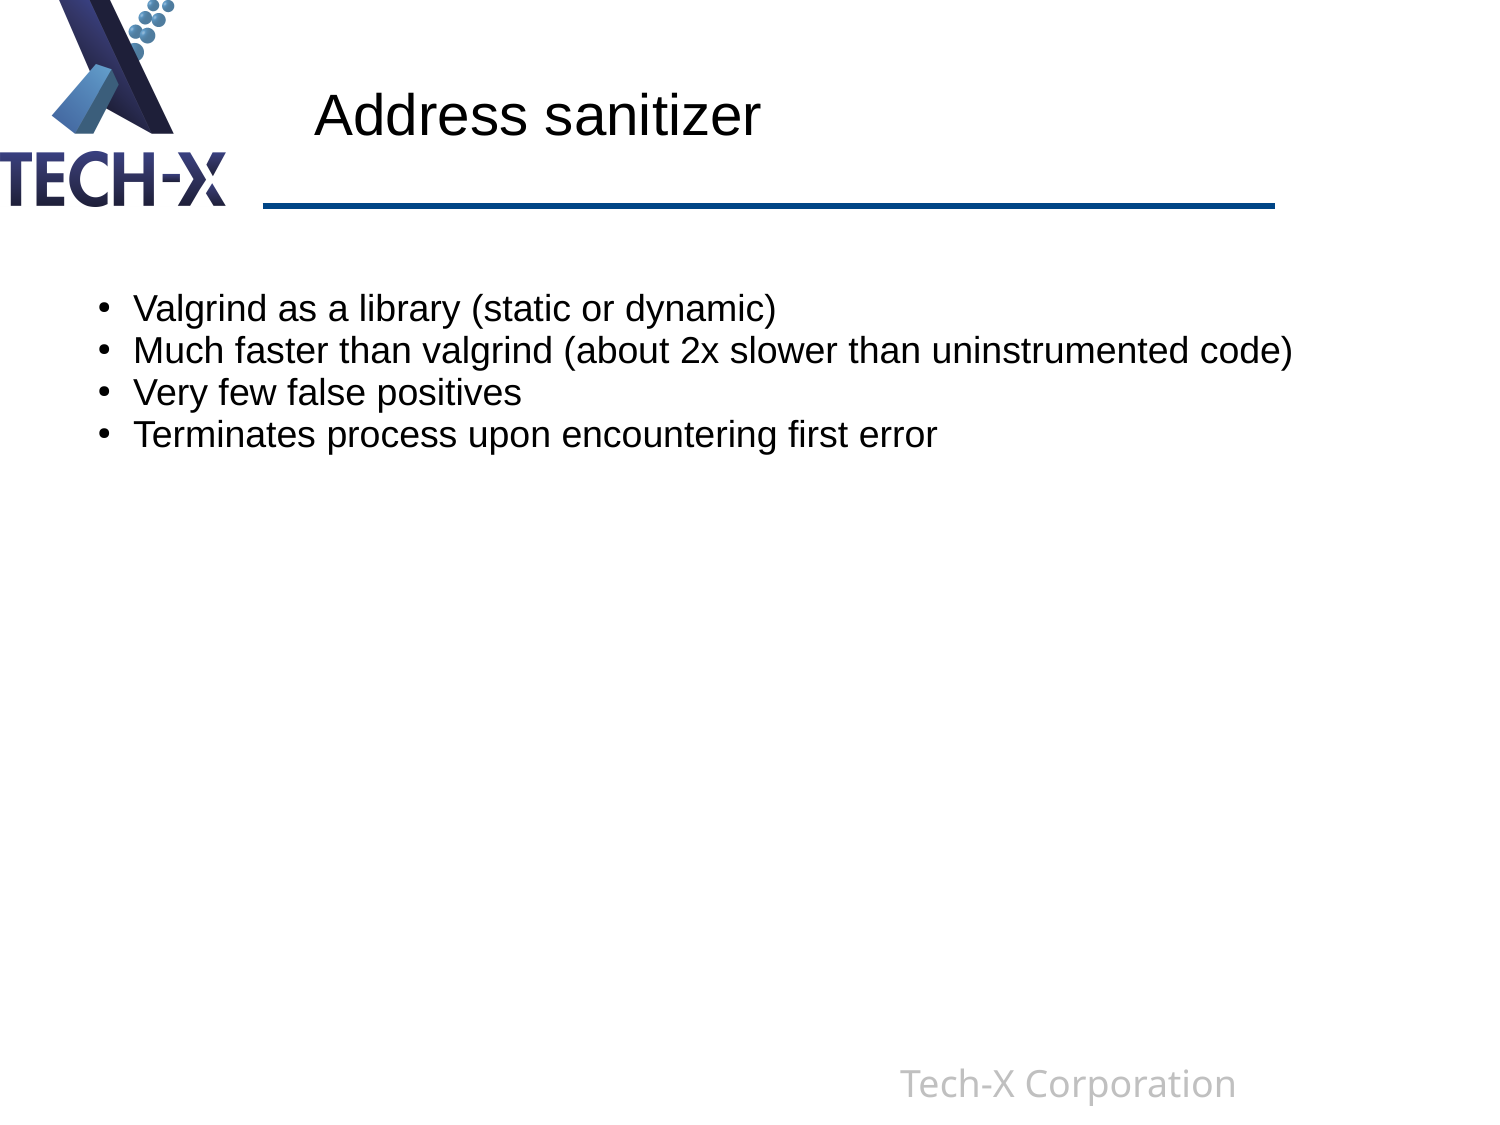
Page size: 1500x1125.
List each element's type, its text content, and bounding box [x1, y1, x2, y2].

text_box Valgrind as a library (static or dynamic) Much faster than valgrind (about 2x slower than uninstrumented code) Very few false positives Terminates process upon encountering first error [82, 280, 1313, 505]
picture [0, 0, 226, 207]
text_box Address sanitizer [300, 75, 778, 155]
